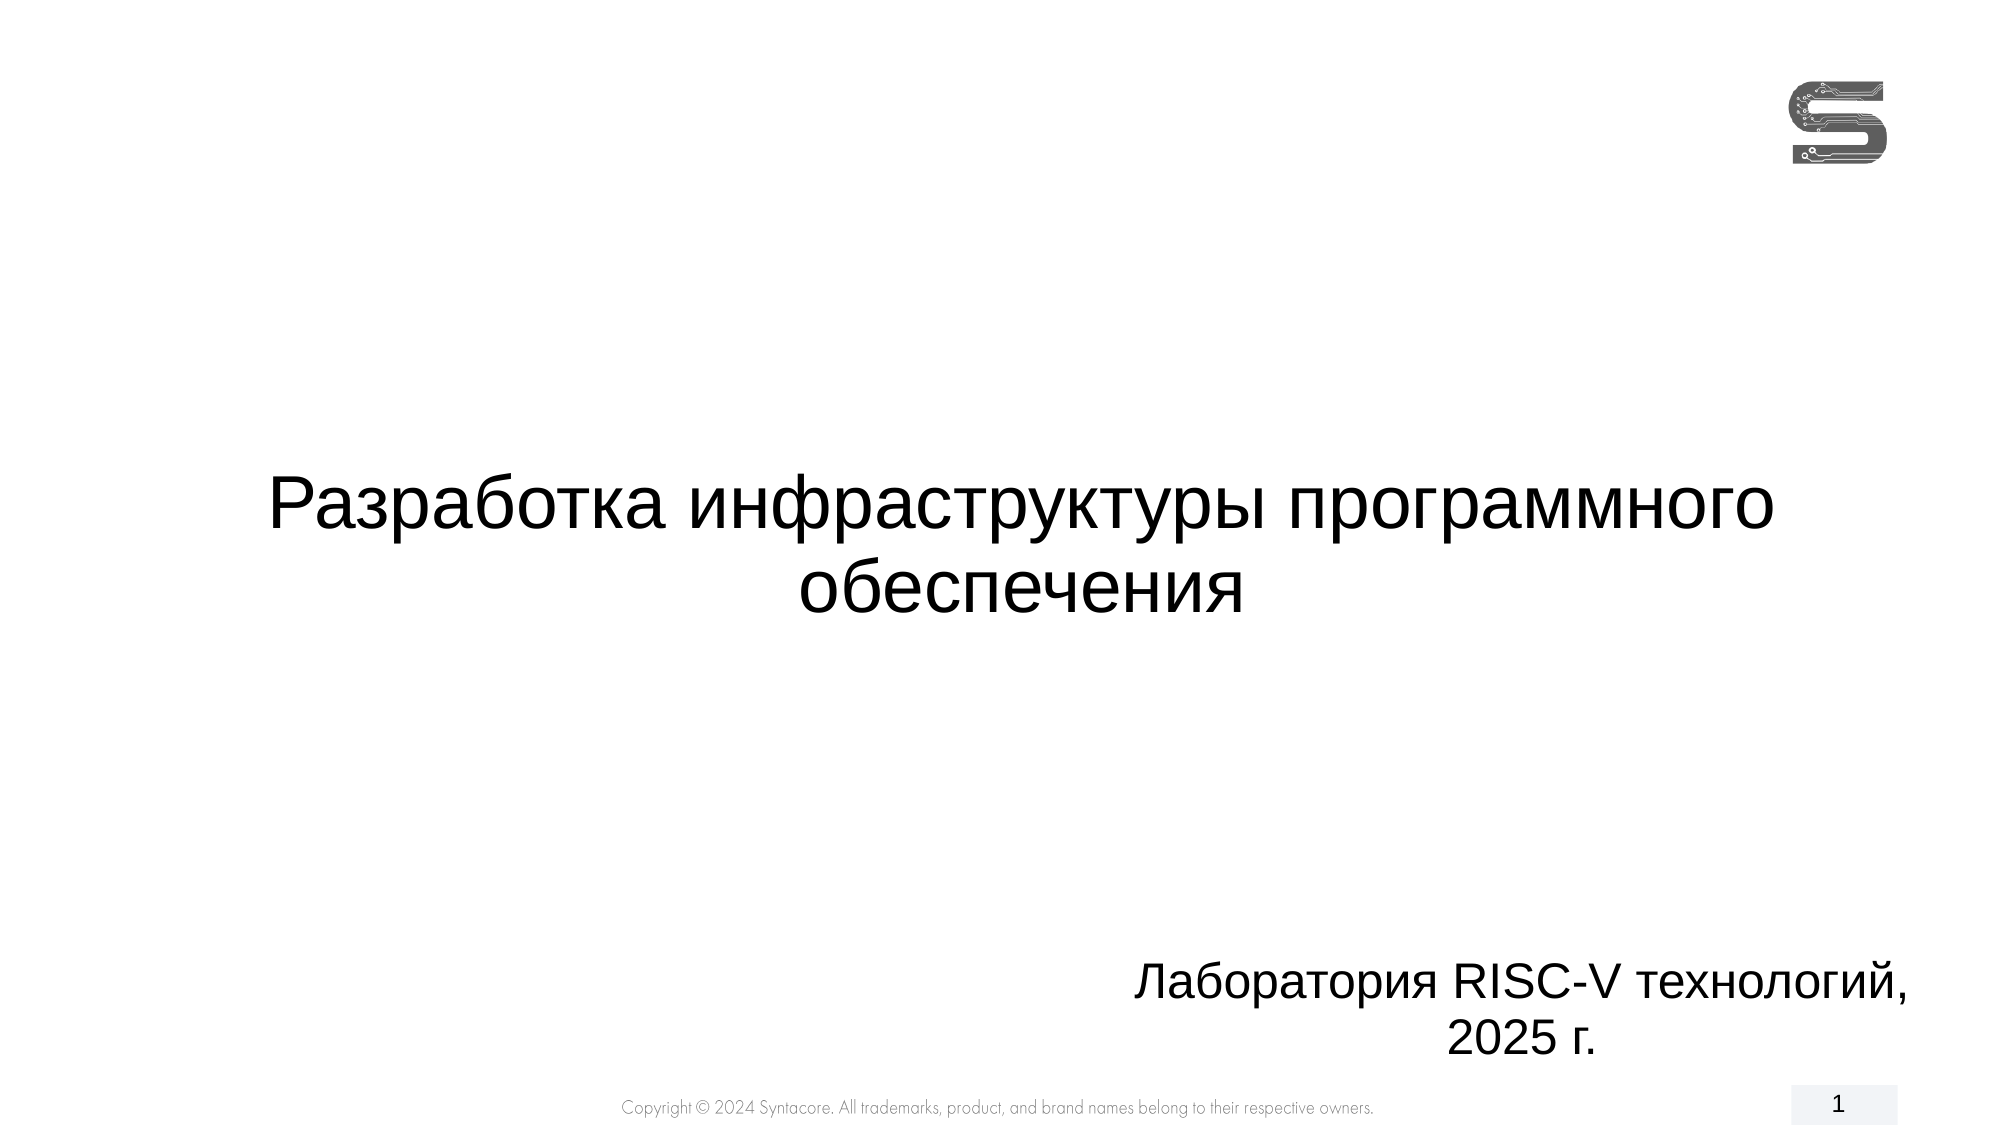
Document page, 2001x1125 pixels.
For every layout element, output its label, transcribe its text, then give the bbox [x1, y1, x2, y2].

text_box Лаборатория RISC-V технологий, 2025 г. [1078, 946, 1966, 1073]
text_box Разработка инфраструктуры программного обеспечения [114, 453, 1931, 637]
picture [1788, 81, 1887, 164]
text_box <number> [1817, 1082, 1961, 1125]
picture [621, 1094, 1381, 1119]
